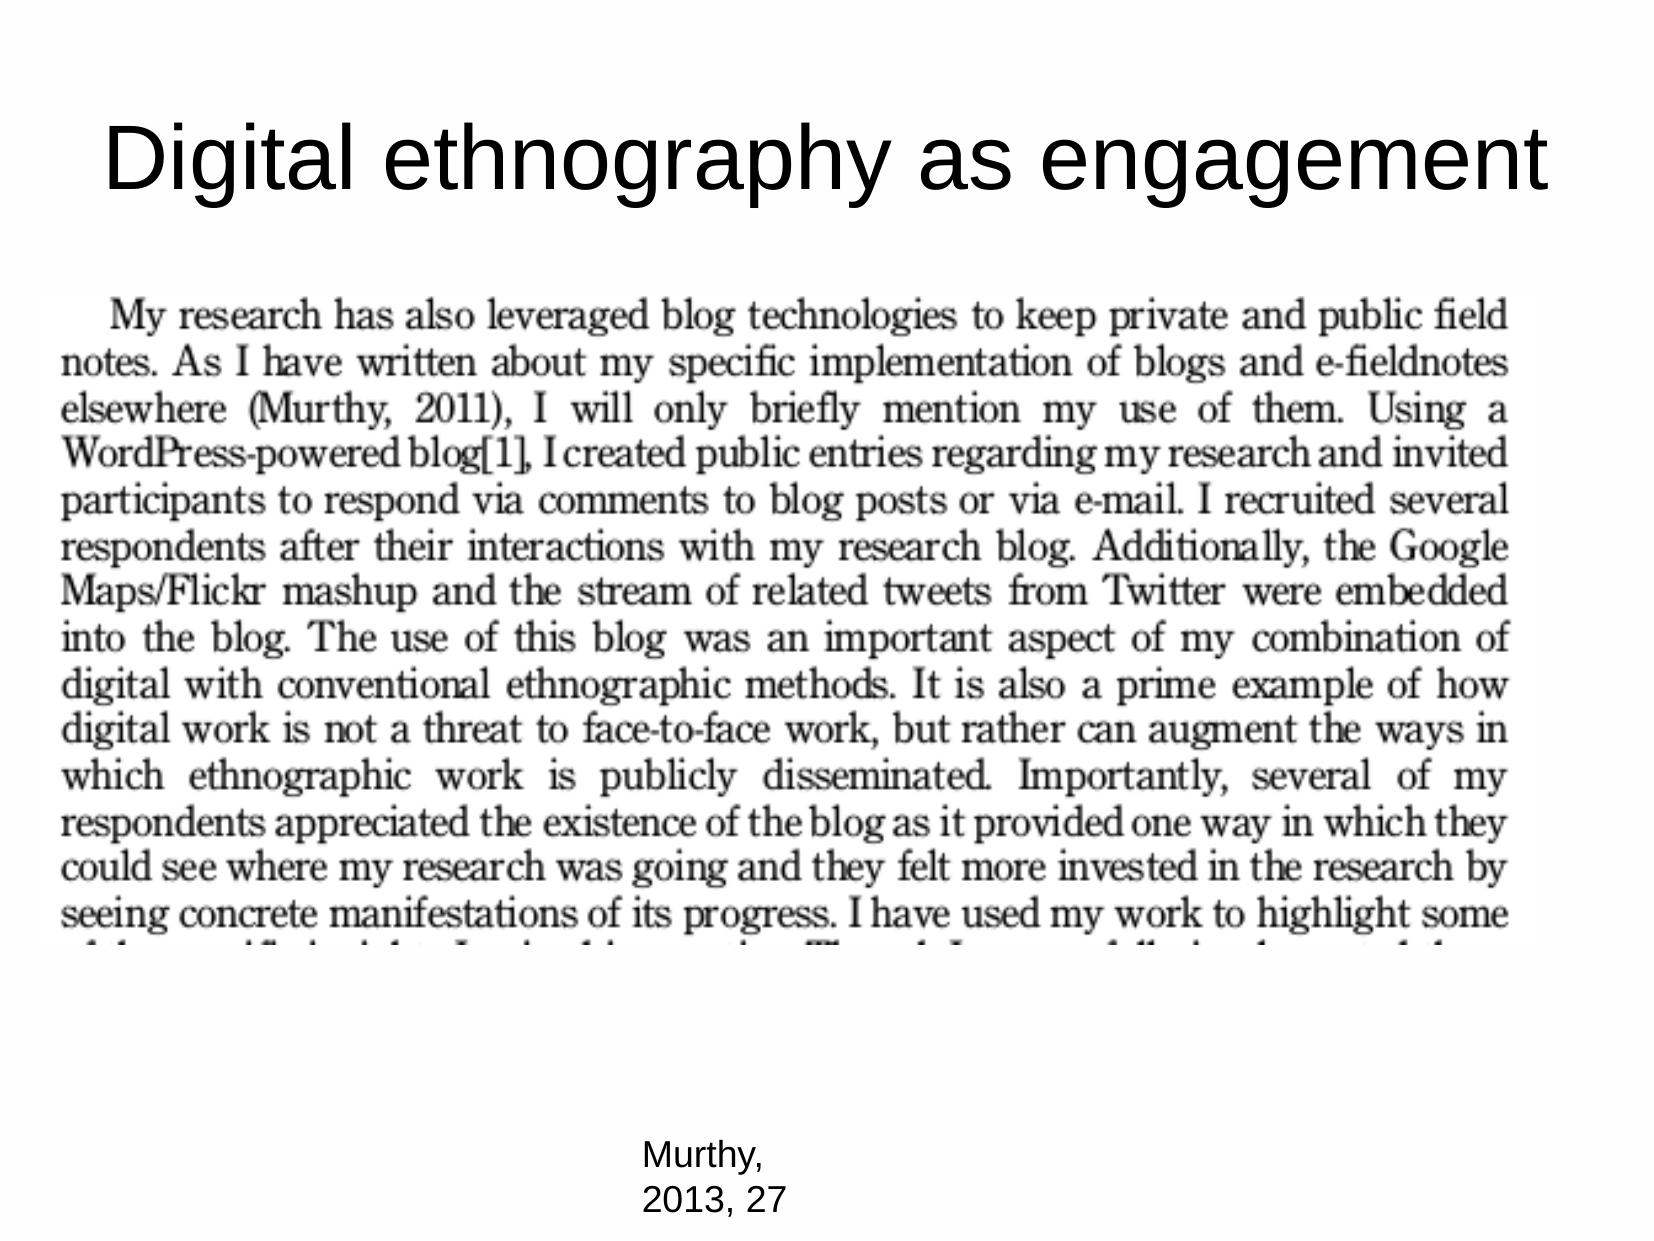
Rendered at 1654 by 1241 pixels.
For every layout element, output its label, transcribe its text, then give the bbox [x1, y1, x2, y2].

picture [35, 295, 1536, 945]
text_box Murthy, 2013, 27 [590, 1122, 839, 1221]
title Digital ethnography as engagement [82, 49, 1571, 257]
